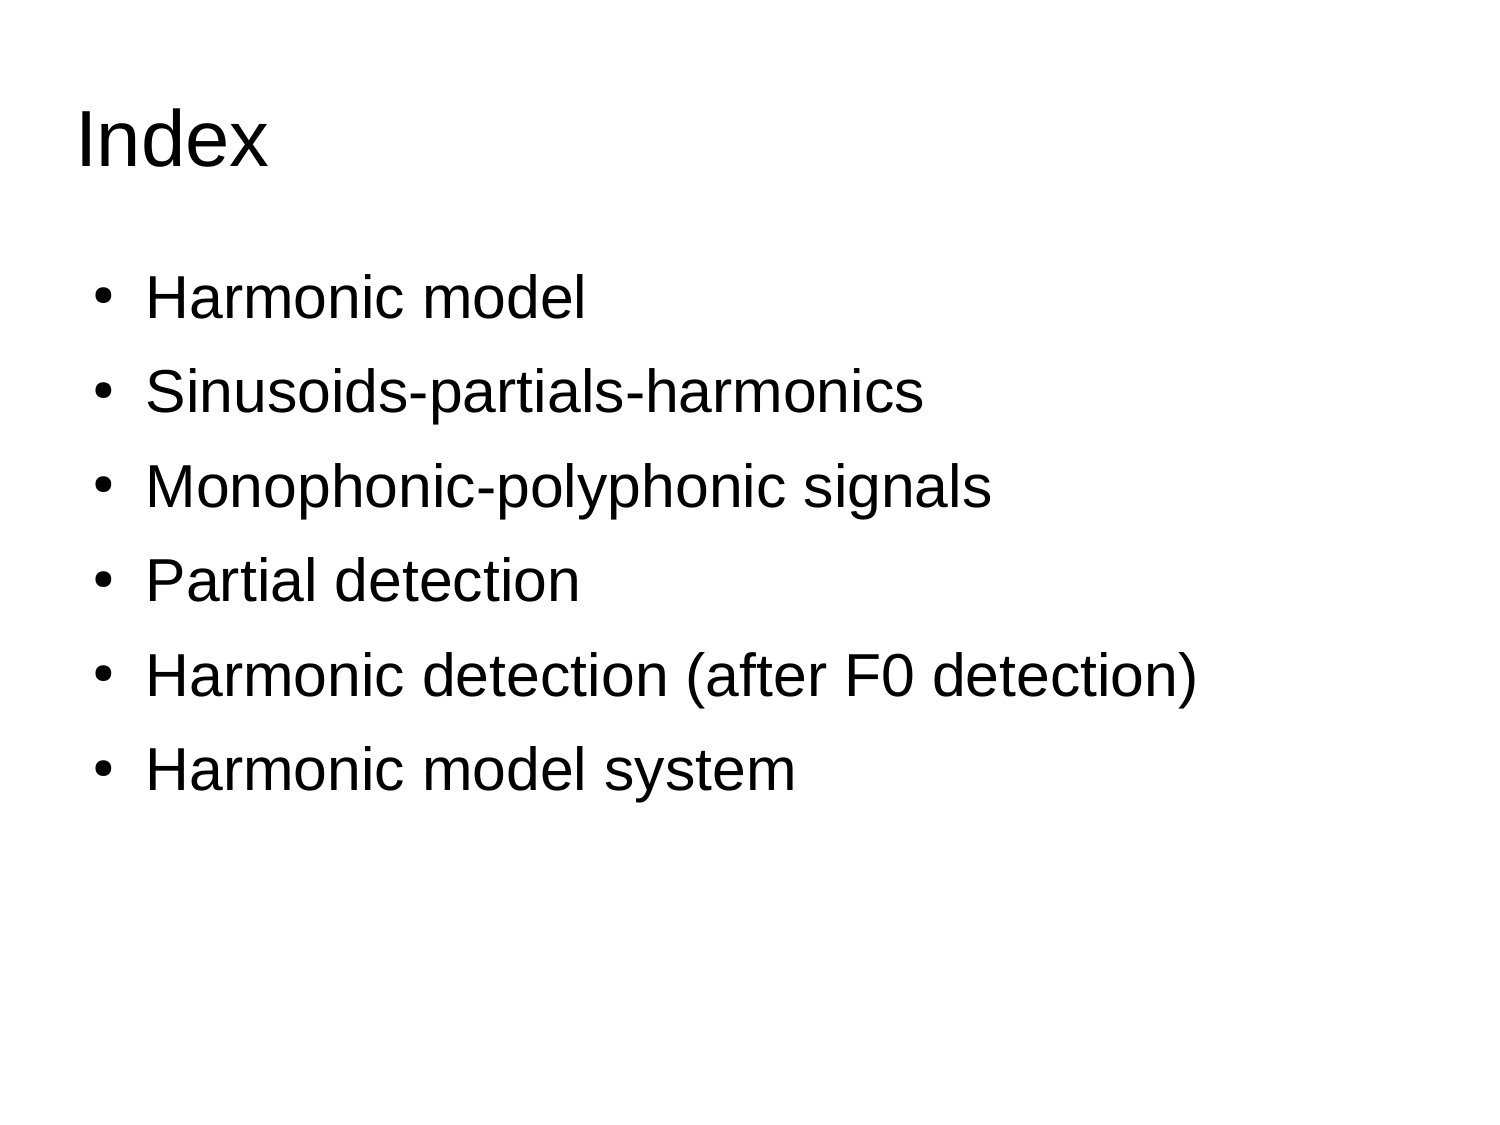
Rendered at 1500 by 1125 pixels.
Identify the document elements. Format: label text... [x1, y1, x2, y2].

list Harmonic model Sinusoids-partials-harmonics Monophonic-polyphonic signals Partial detection Harmonic detection (after F0 detection) Harmonic model system [75, 263, 1425, 916]
title Index [75, 44, 1425, 233]
